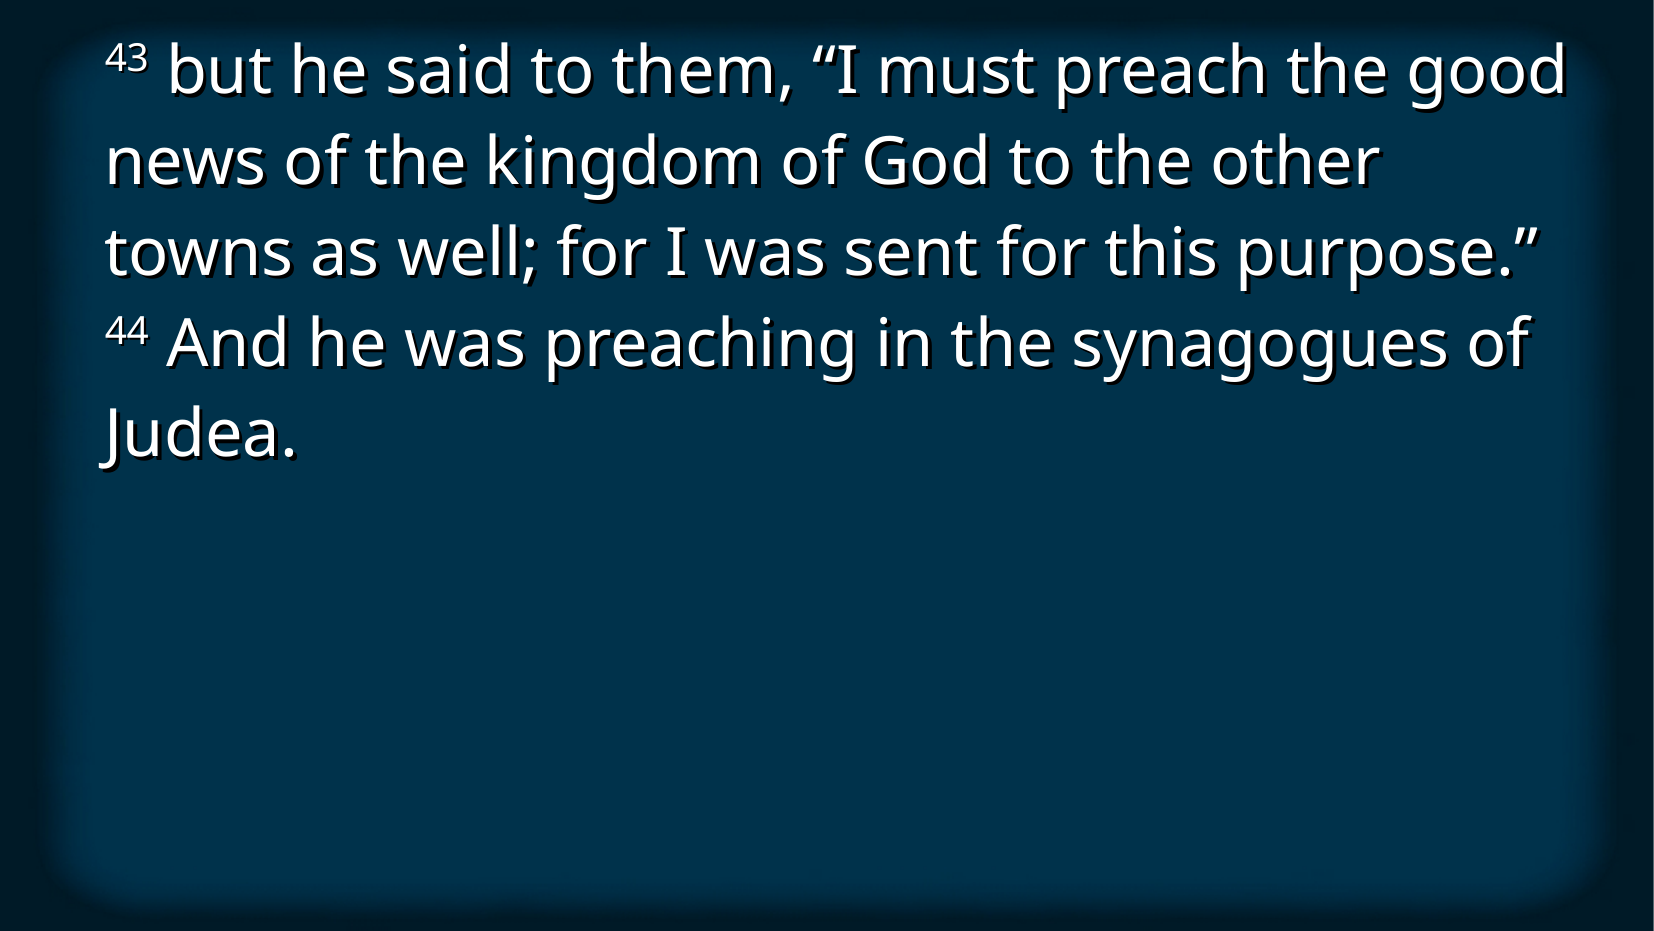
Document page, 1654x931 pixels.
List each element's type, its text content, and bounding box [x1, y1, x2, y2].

text_box 43 but he said to them, “I must preach the good news of the kingdom of God to the other towns as well; for I was sent for this purpose.” 44 And he was preaching in the synagogues of Judea. [90, 15, 1591, 385]
picture [0, 0, 1654, 931]
